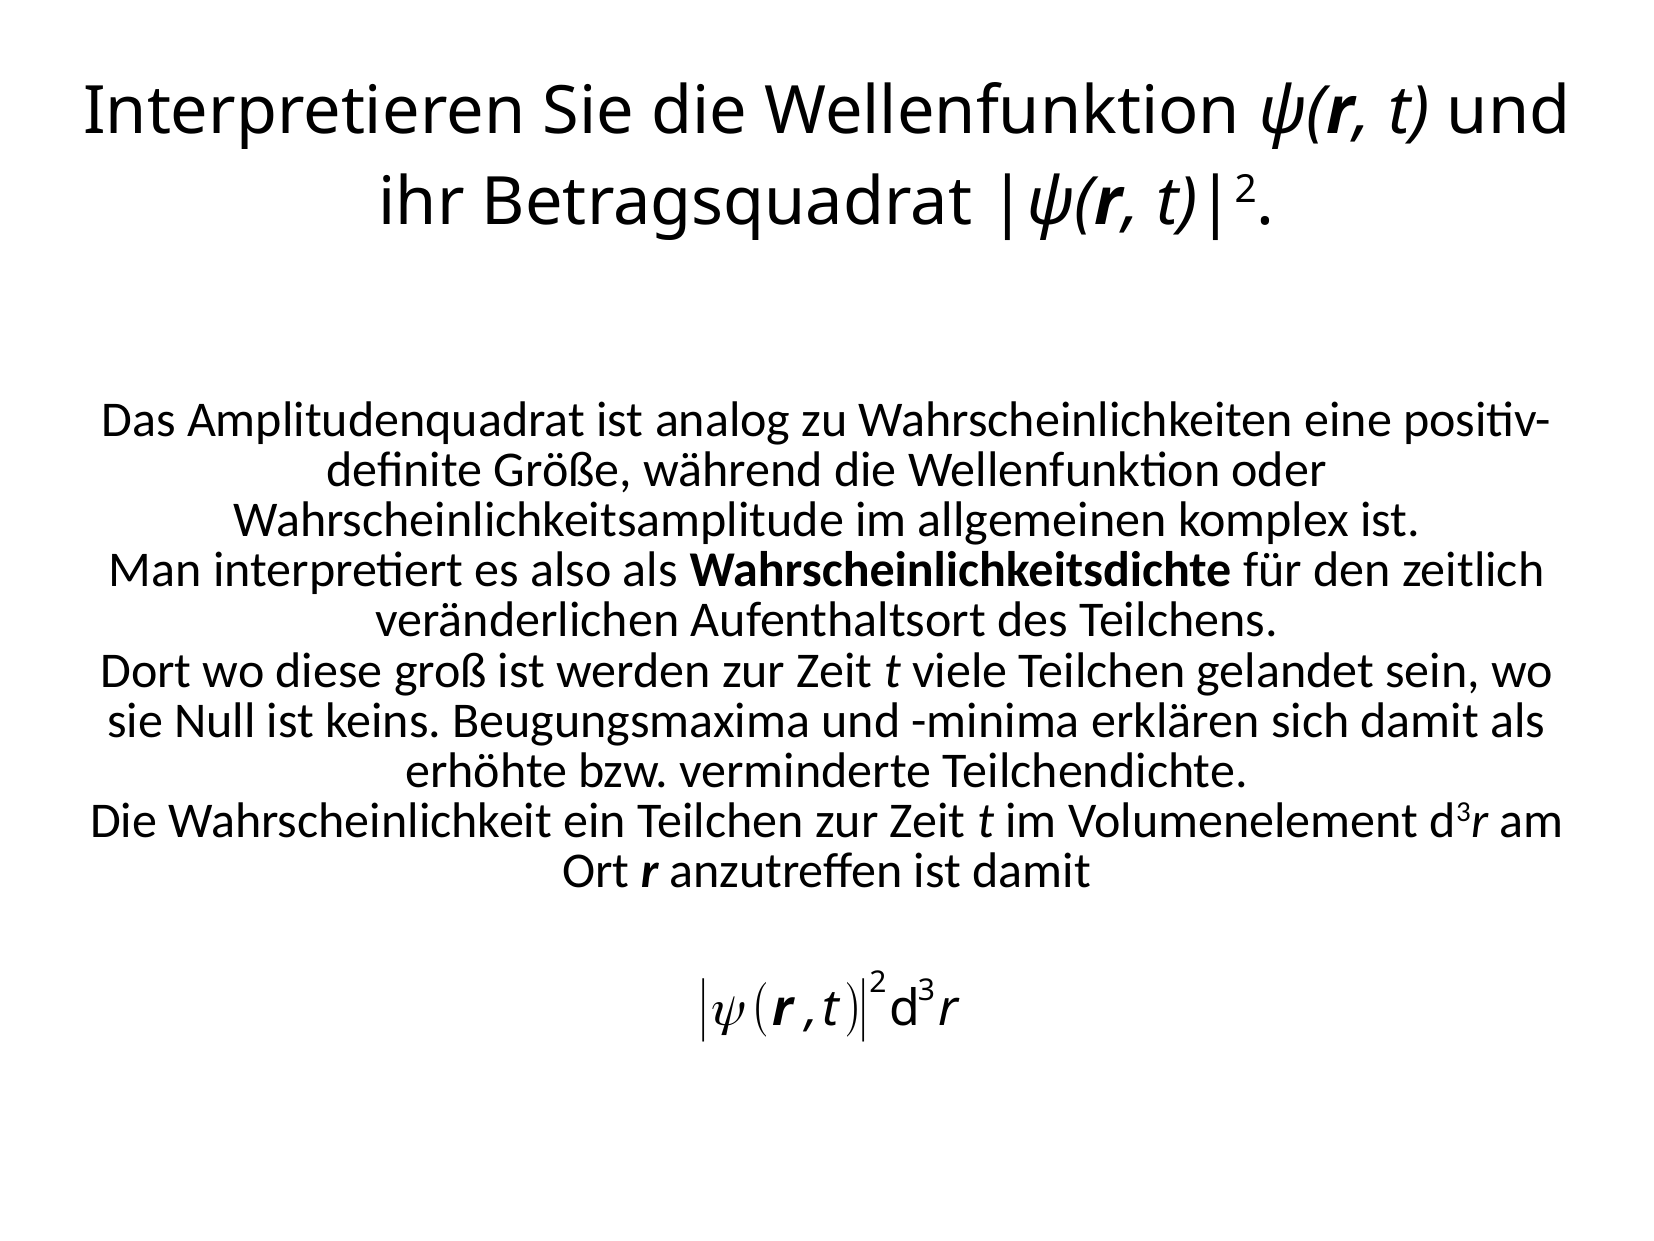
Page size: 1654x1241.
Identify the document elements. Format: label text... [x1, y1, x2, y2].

chart [689, 964, 964, 1043]
title Interpretieren Sie die Wellenfunktion ψ(r, t) und ihr Betragsquadrat |ψ(r, t)|2. [82, 49, 1571, 257]
subtitle Das Amplitudenquadrat ist analog zu Wahrscheinlichkeiten eine positiv-definite Größe, während die Wellenfunktion oder Wahrscheinlichkeitsamplitude im allgemeinen komplex ist. Man interpretiert es also als Wahrscheinlichkeitsdichte für den zeitlich veränderlichen Aufenthaltsort des Teilchens. Dort wo diese groß ist werden zur Zeit t viele Teilchen gelandet sein, wo sie Null ist keins. Beugungsmaxima und -minima erklären sich damit als erhöhte bzw. verminderte Teilchendichte. Die Wahrscheinlichkeit ein Teilchen zur Zeit t im Volumenelement d3r am Ort r anzutreffen ist damit [82, 290, 1571, 1010]
